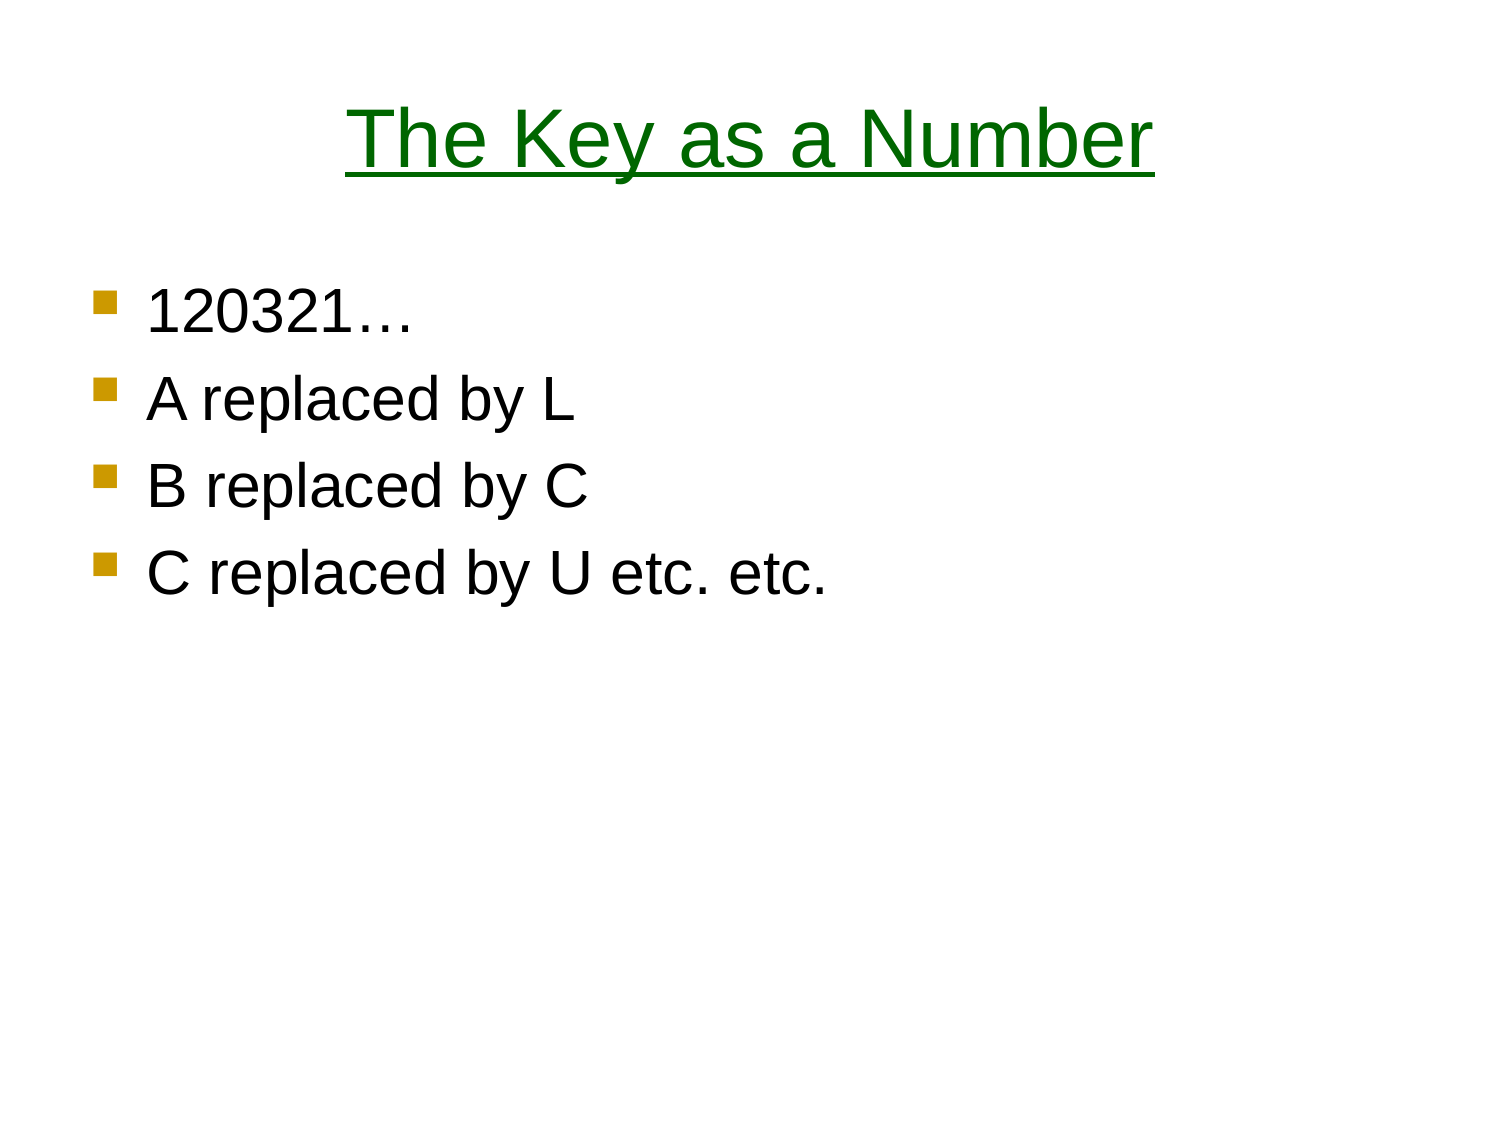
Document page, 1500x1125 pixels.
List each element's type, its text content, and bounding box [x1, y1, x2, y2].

list 120321… A replaced by L B replaced by C C replaced by U etc. etc. [75, 262, 1425, 1006]
title The Key as a Number [75, 88, 1425, 190]
